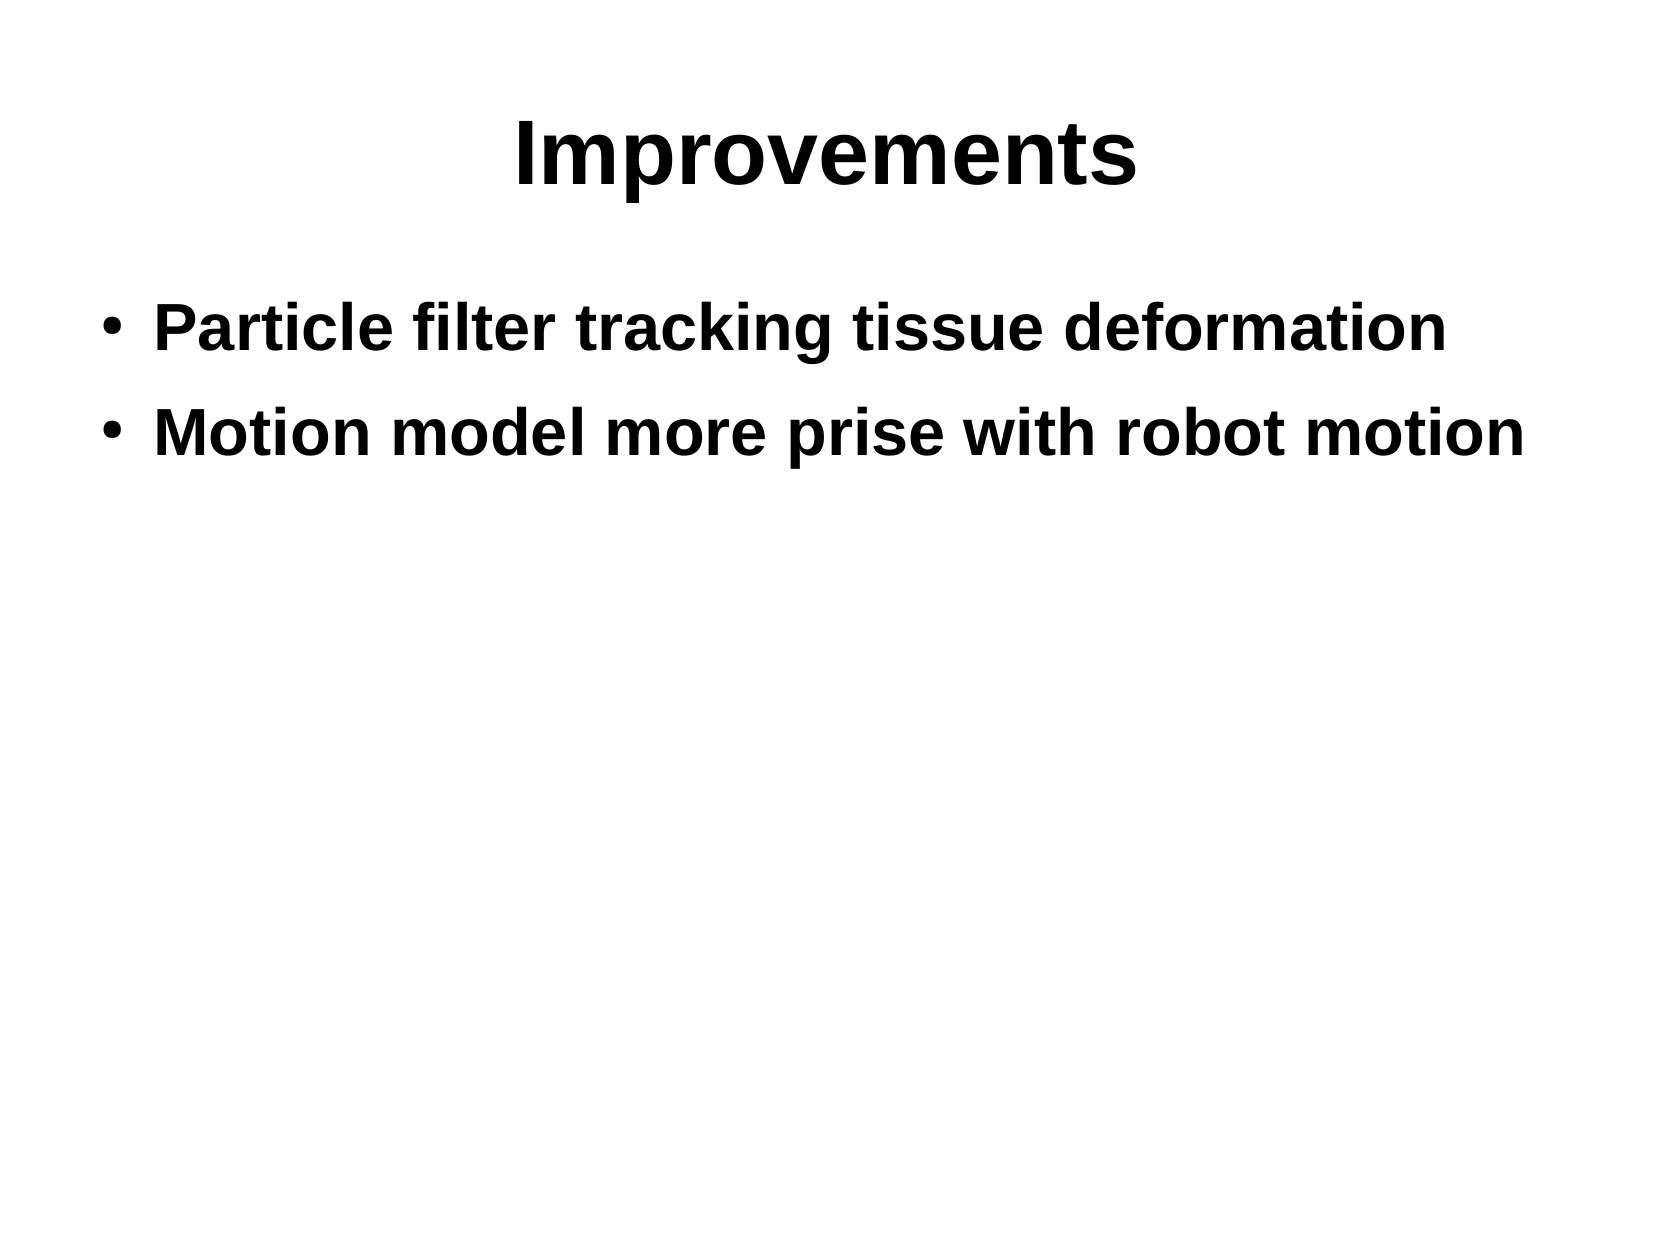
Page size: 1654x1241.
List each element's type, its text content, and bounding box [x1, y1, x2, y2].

list Particle filter tracking tissue deformation Motion model more prise with robot motion [82, 290, 1571, 1010]
title Improvements [82, 49, 1571, 257]
